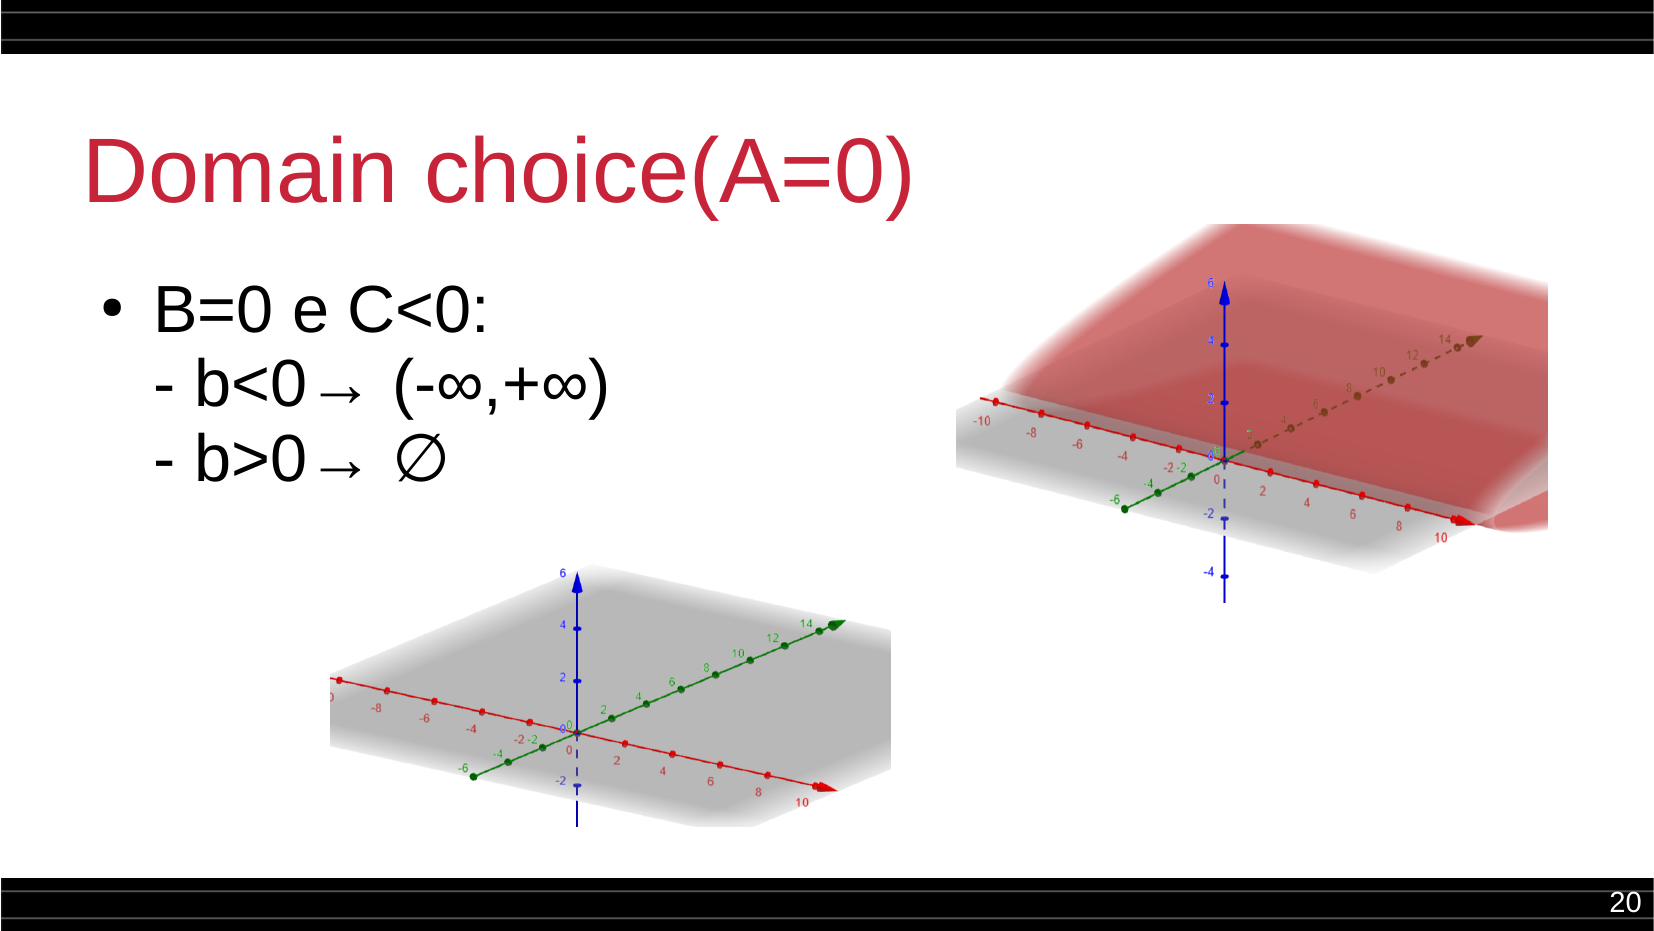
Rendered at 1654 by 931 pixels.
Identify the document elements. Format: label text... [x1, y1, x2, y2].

picture [1, 0, 1654, 54]
title Domain choice(A=0) [82, 92, 1571, 249]
list B=0 e C<0: - b<0→ (-∞,+∞) - b>0→ ∅ [82, 271, 1571, 851]
picture [1, 878, 1654, 931]
picture [956, 224, 1548, 603]
picture [330, 555, 891, 827]
